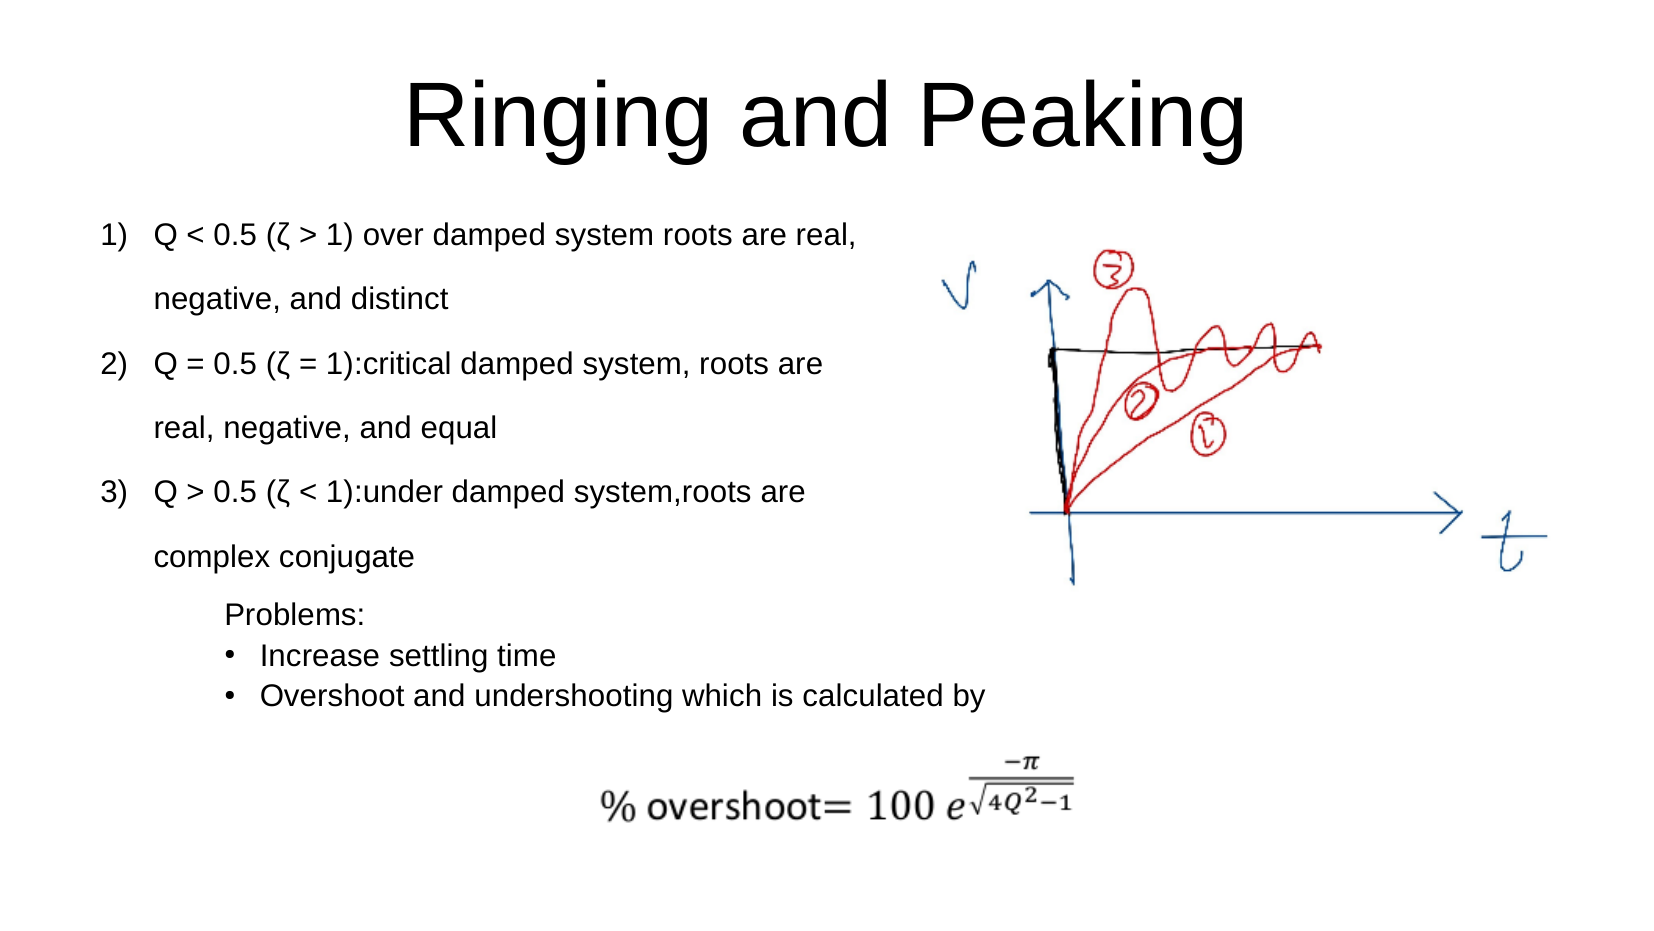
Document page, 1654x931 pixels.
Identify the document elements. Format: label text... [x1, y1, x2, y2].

list Q < 0.5 (ζ > 1) over damped system roots are real, negative, and distinct Q = 0.5 (ζ = 1):critical damped system, roots are real, negative, and equal Q > 0.5 (ζ < 1):under damped system,roots are complex conjugate Problems: Increase settling time Overshoot and undershooting which is calculated by [82, 217, 1571, 758]
title Ringing and Peaking [82, 37, 1571, 193]
picture [562, 749, 1096, 841]
picture [909, 222, 1571, 628]
